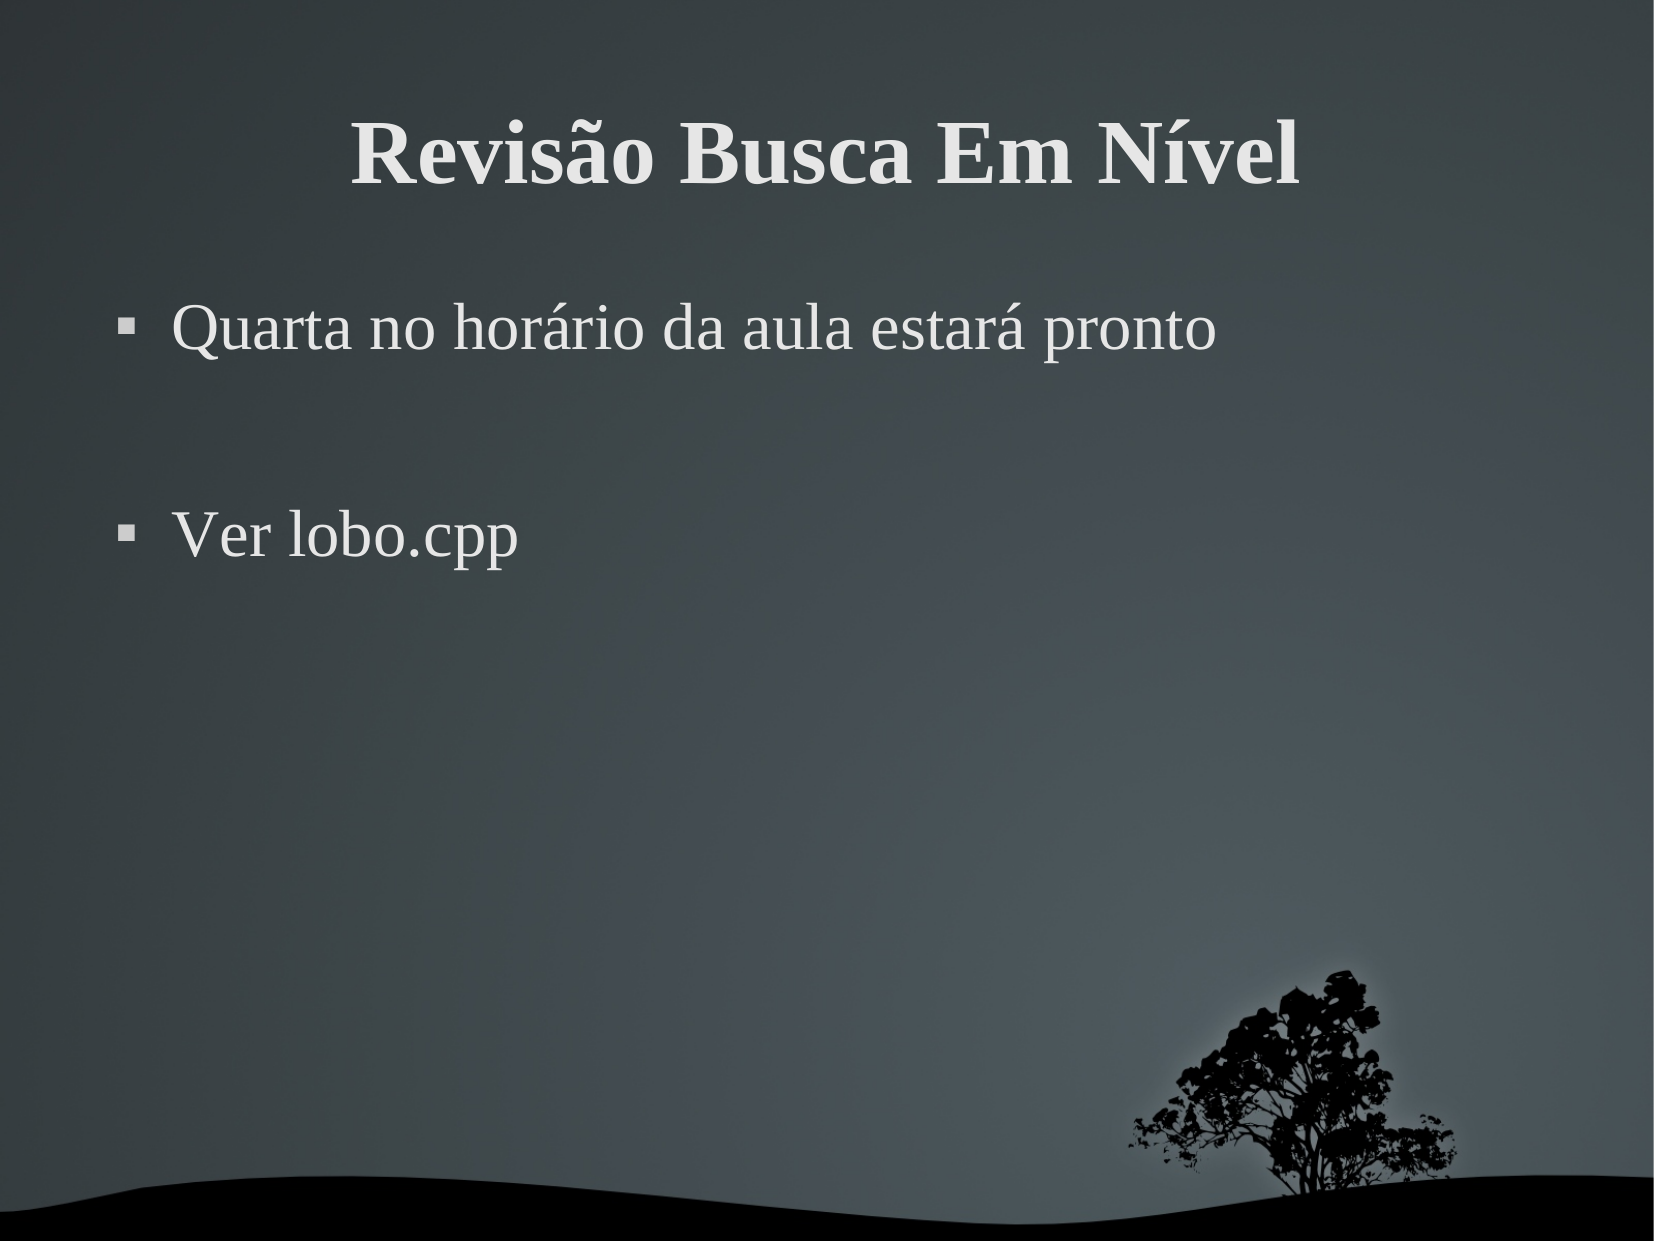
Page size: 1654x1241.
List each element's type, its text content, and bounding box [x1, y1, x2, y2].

list Quarta no horário da aula estará pronto Ver lobo.cpp [82, 290, 1571, 1109]
picture [0, 0, 1654, 1241]
title Revisão Busca Em Nível [82, 49, 1571, 257]
